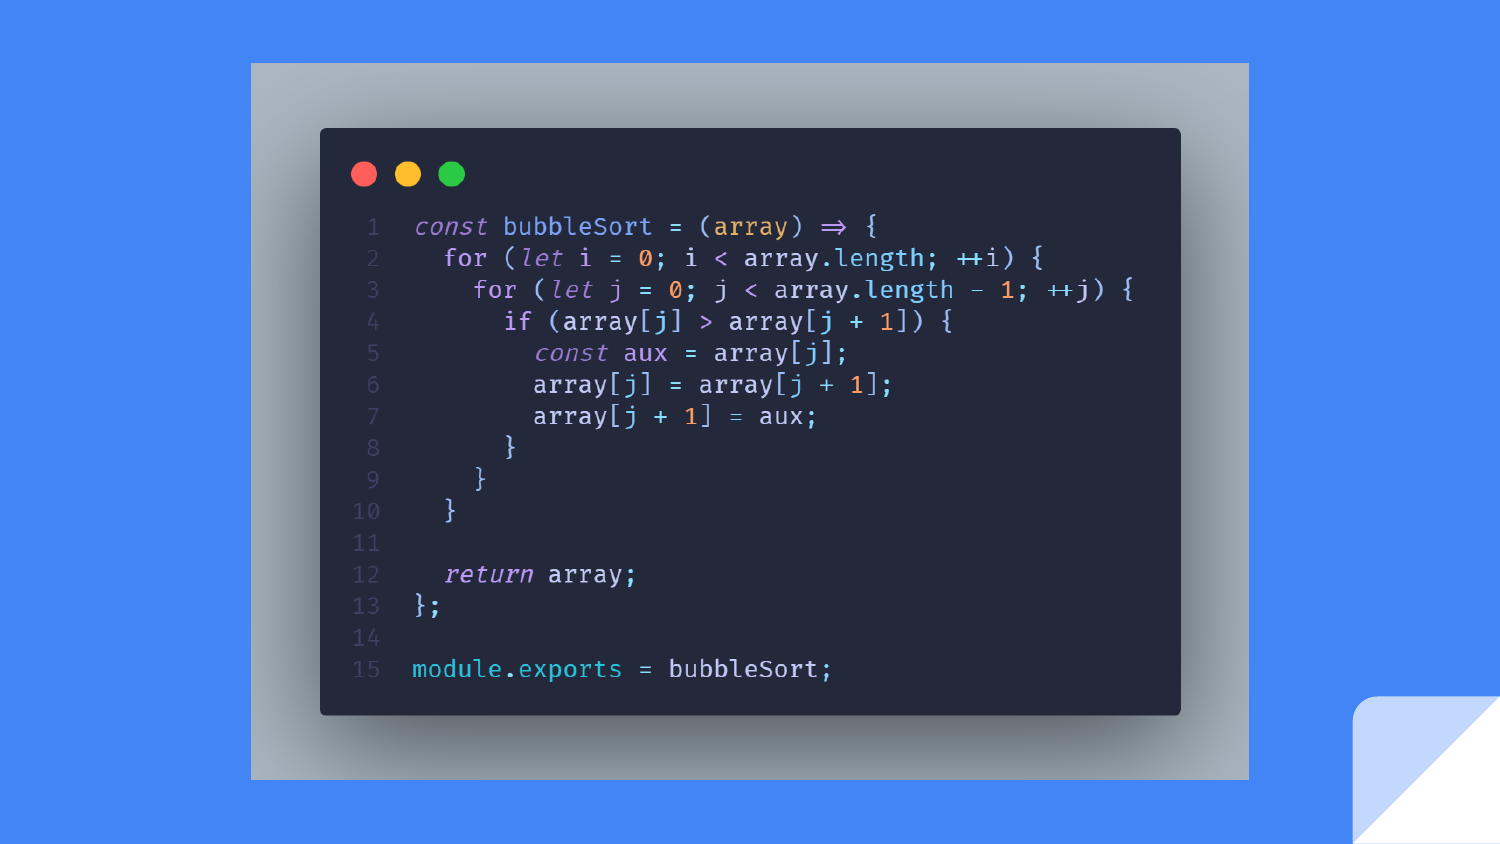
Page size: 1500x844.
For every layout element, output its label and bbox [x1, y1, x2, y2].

picture [251, 63, 1249, 780]
